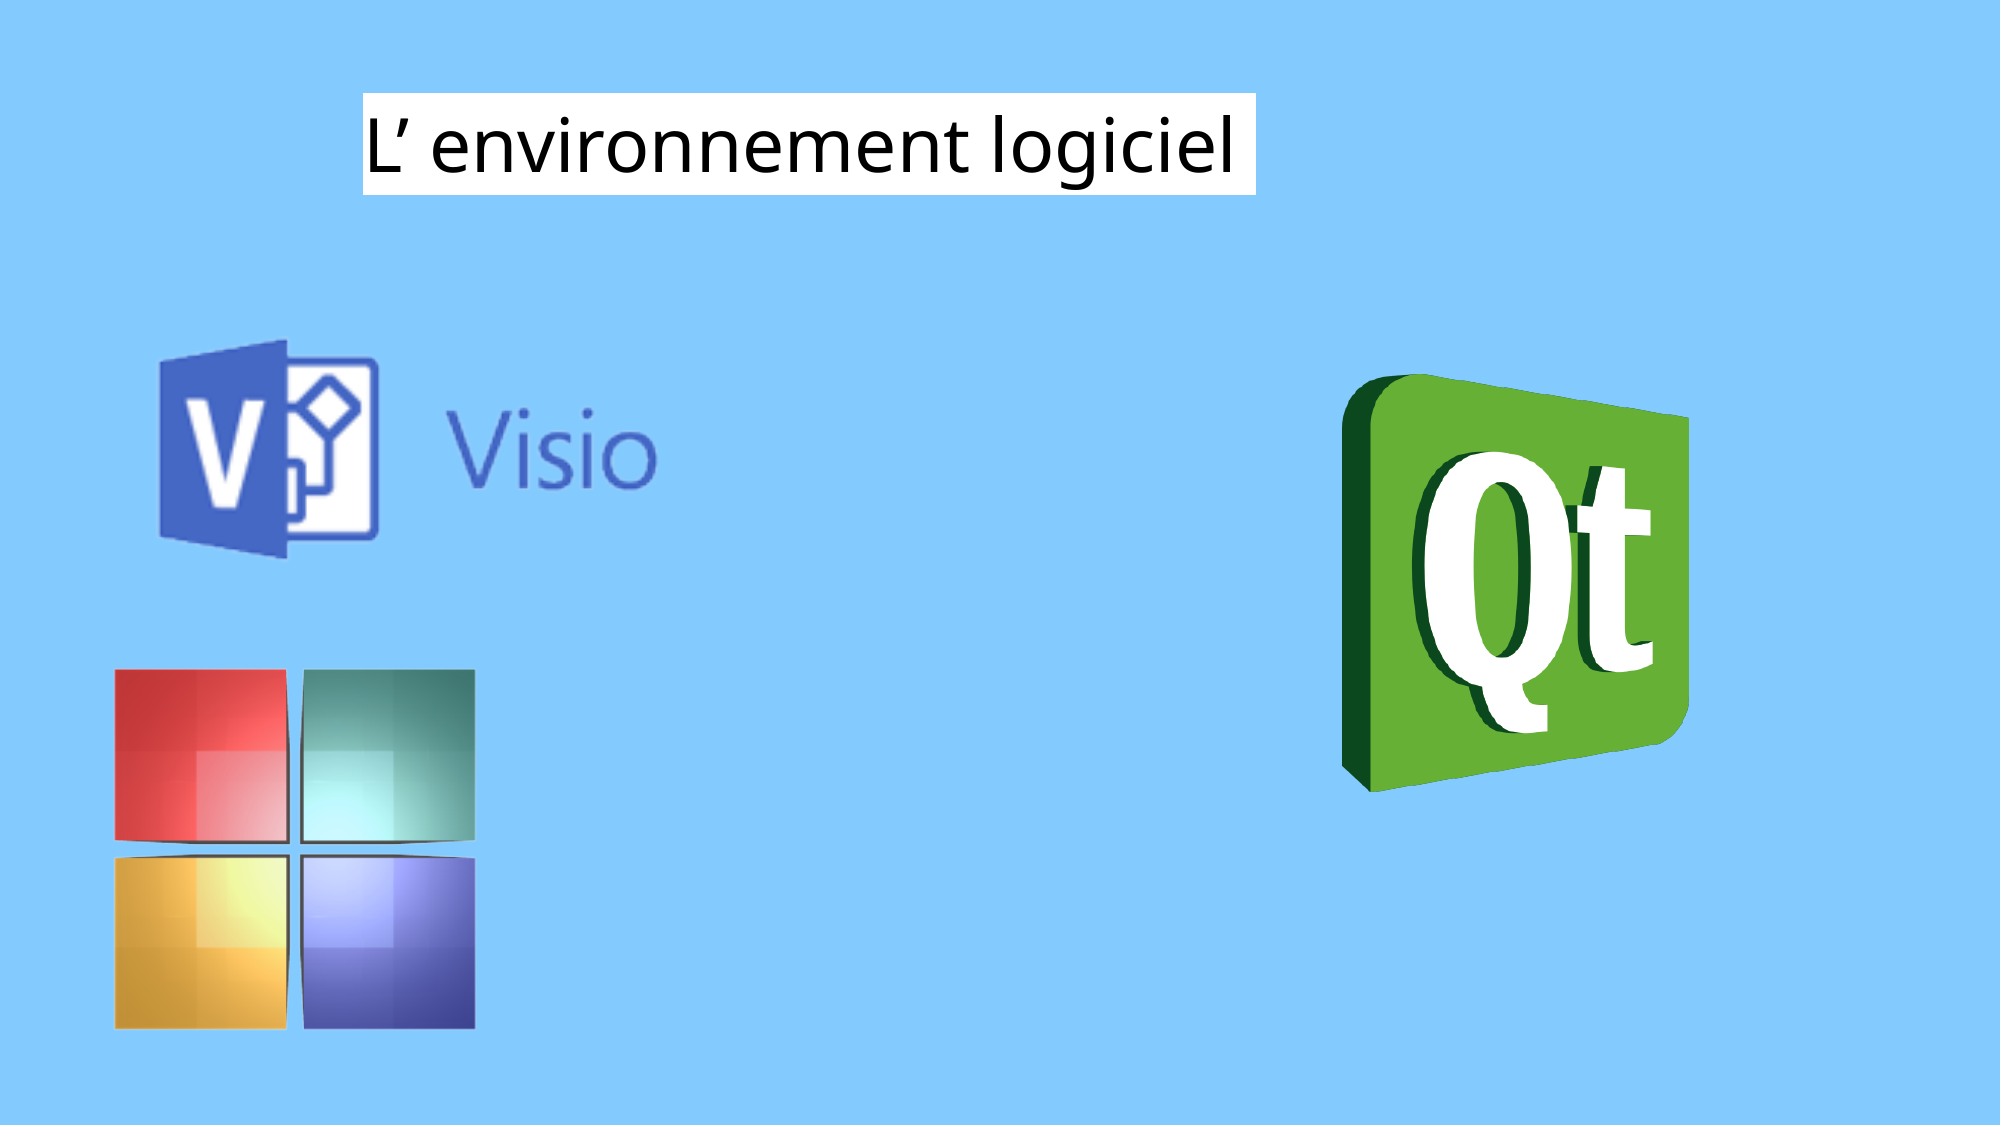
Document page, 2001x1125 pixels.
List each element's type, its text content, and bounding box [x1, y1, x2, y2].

picture [104, 661, 485, 1039]
picture [103, 283, 709, 615]
picture [1342, 374, 1689, 792]
title L’ environnement logiciel [200, 84, 1639, 201]
